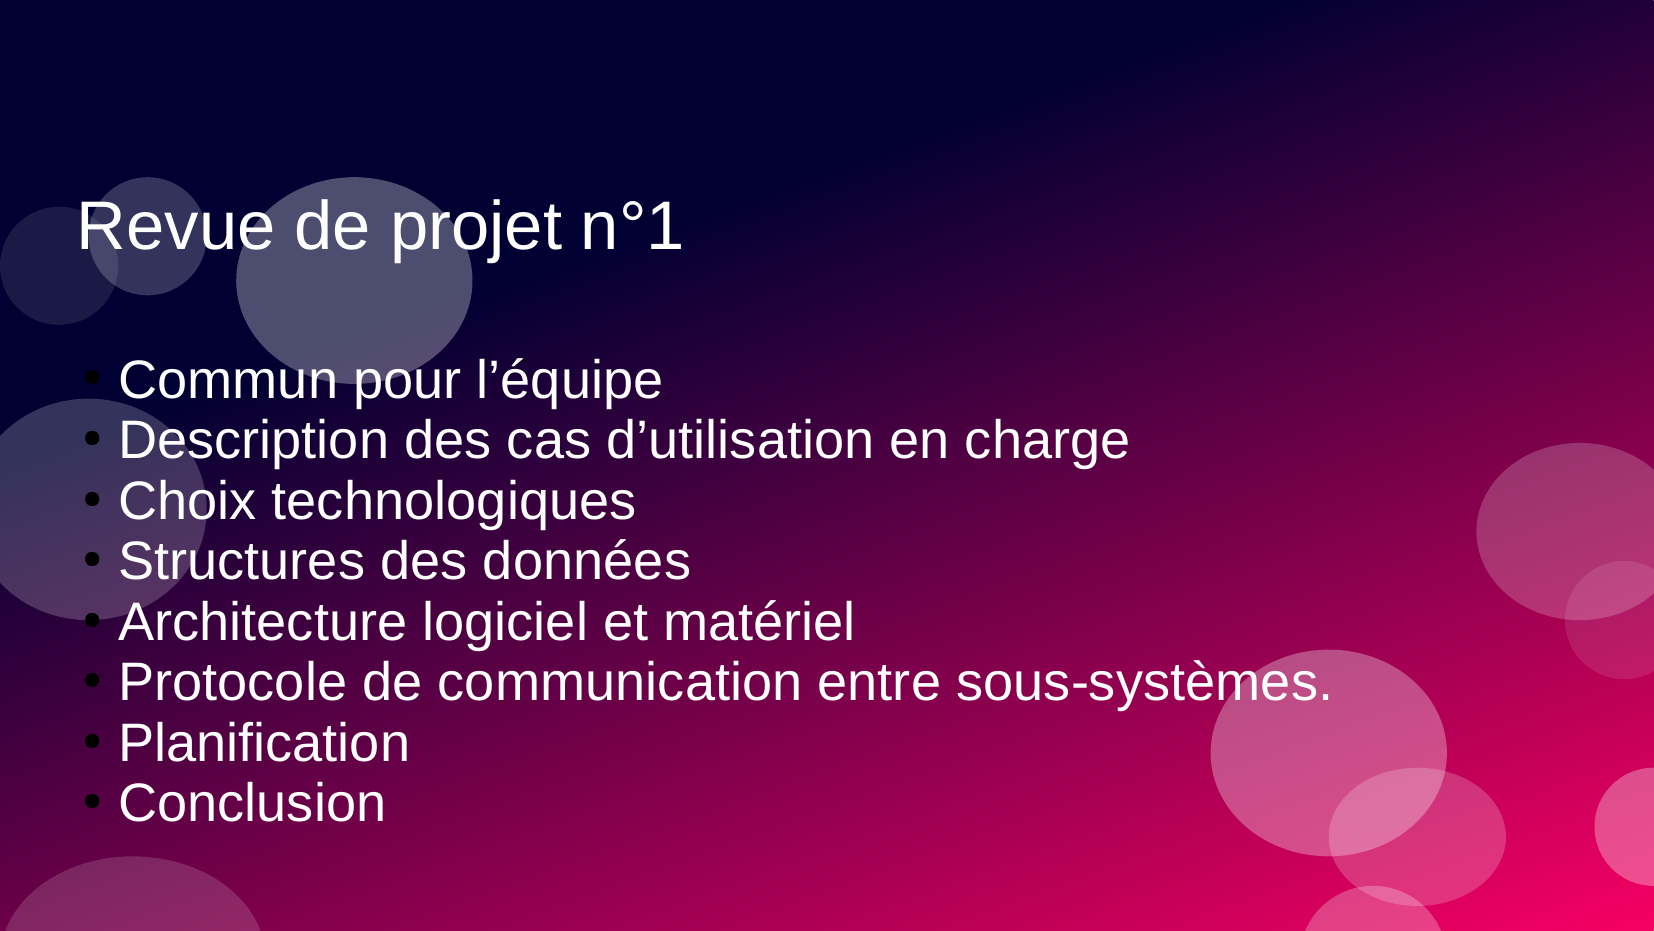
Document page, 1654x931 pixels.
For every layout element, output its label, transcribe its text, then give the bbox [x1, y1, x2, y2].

subtitle Commun pour l’équipe Description des cas d’utilisation en charge Choix technologiques Structures des données Architecture logiciel et matériel Protocole de communication entre sous-systèmes. Planification Conclusion [82, 348, 1571, 834]
title Revue de projet n°1 [76, 147, 1565, 303]
